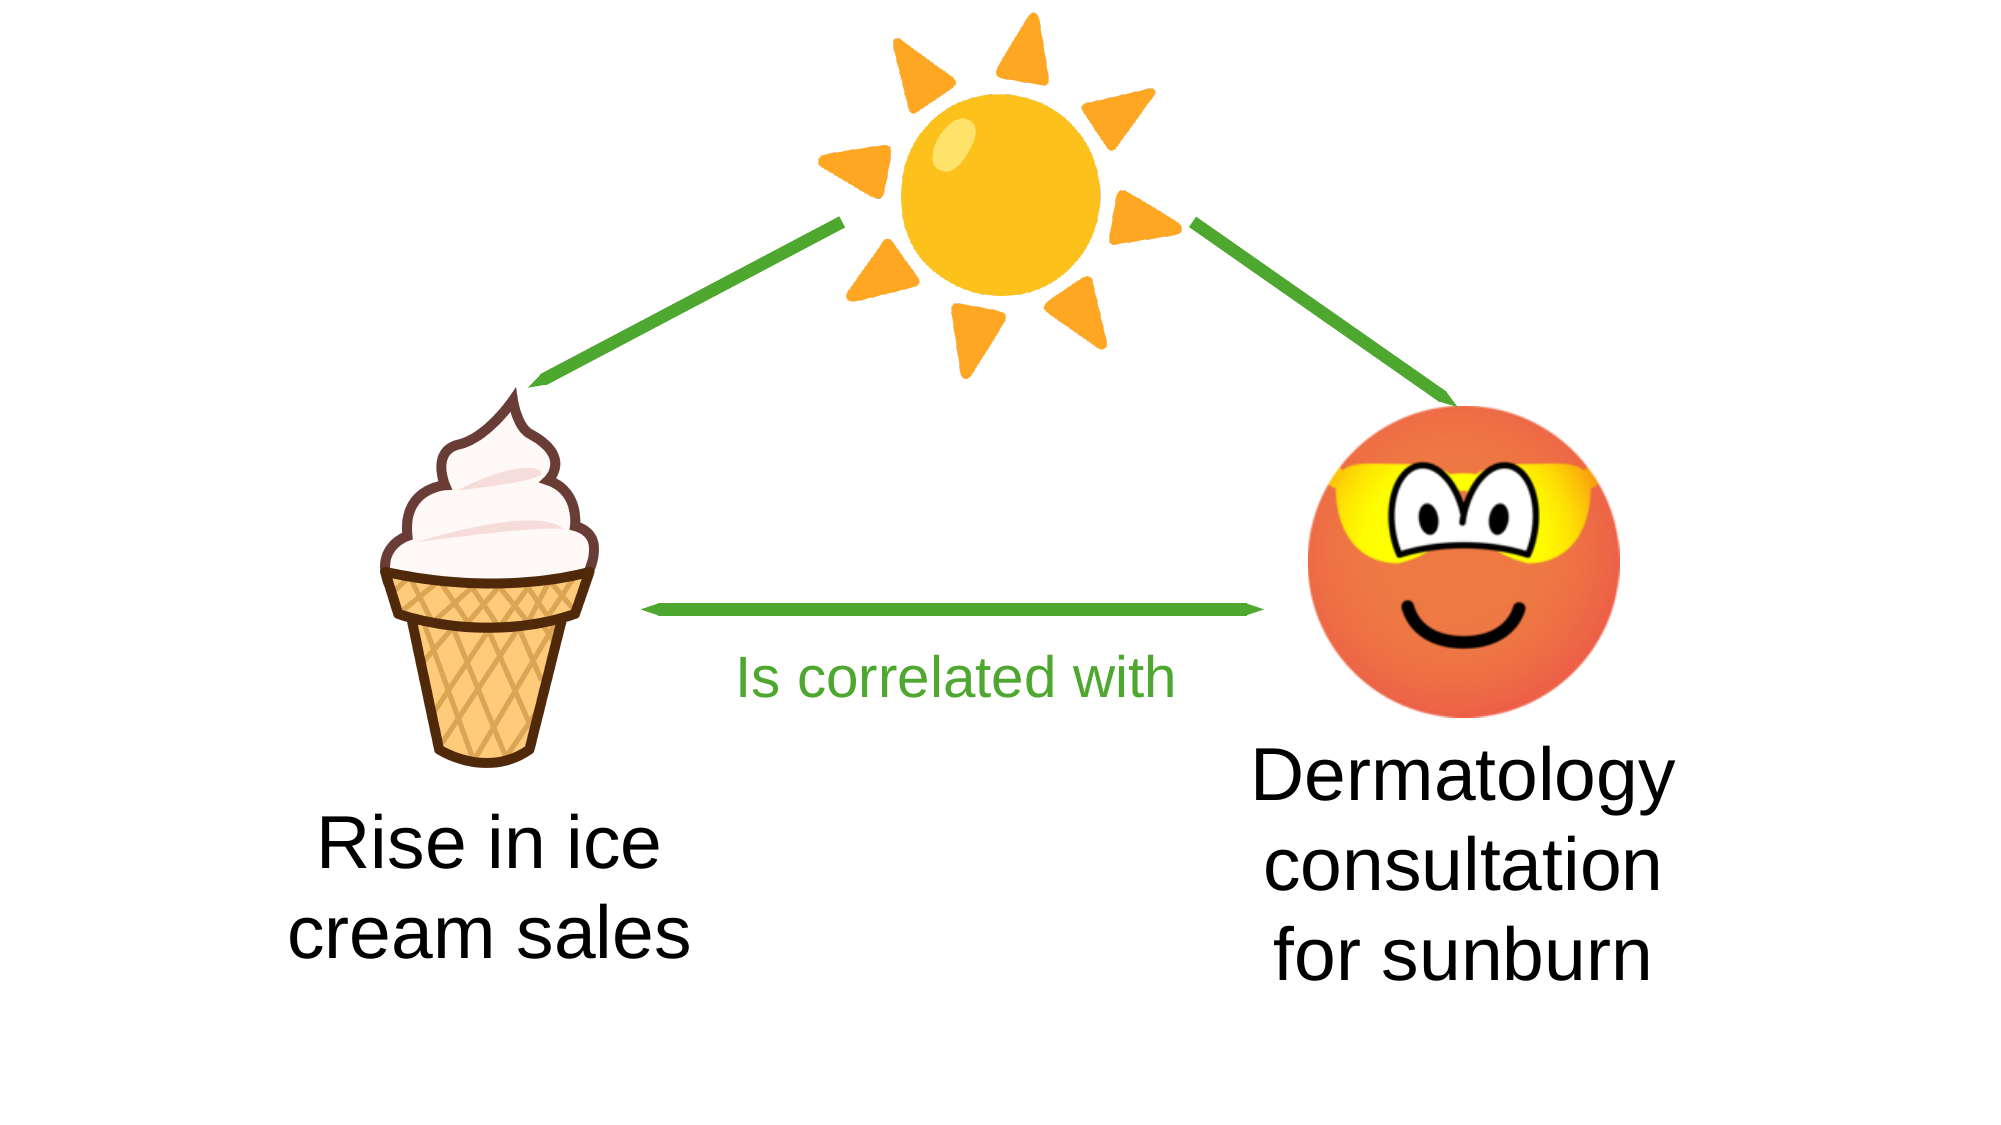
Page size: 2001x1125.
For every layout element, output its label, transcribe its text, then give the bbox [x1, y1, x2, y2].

text_box Dermatology consultation for sunburn [1221, 717, 1706, 1006]
picture [380, 387, 599, 768]
picture [1308, 407, 1620, 717]
picture [810, 7, 1190, 388]
text_box Is correlated with [714, 632, 1199, 718]
text_box Rise in ice cream sales [247, 785, 732, 983]
